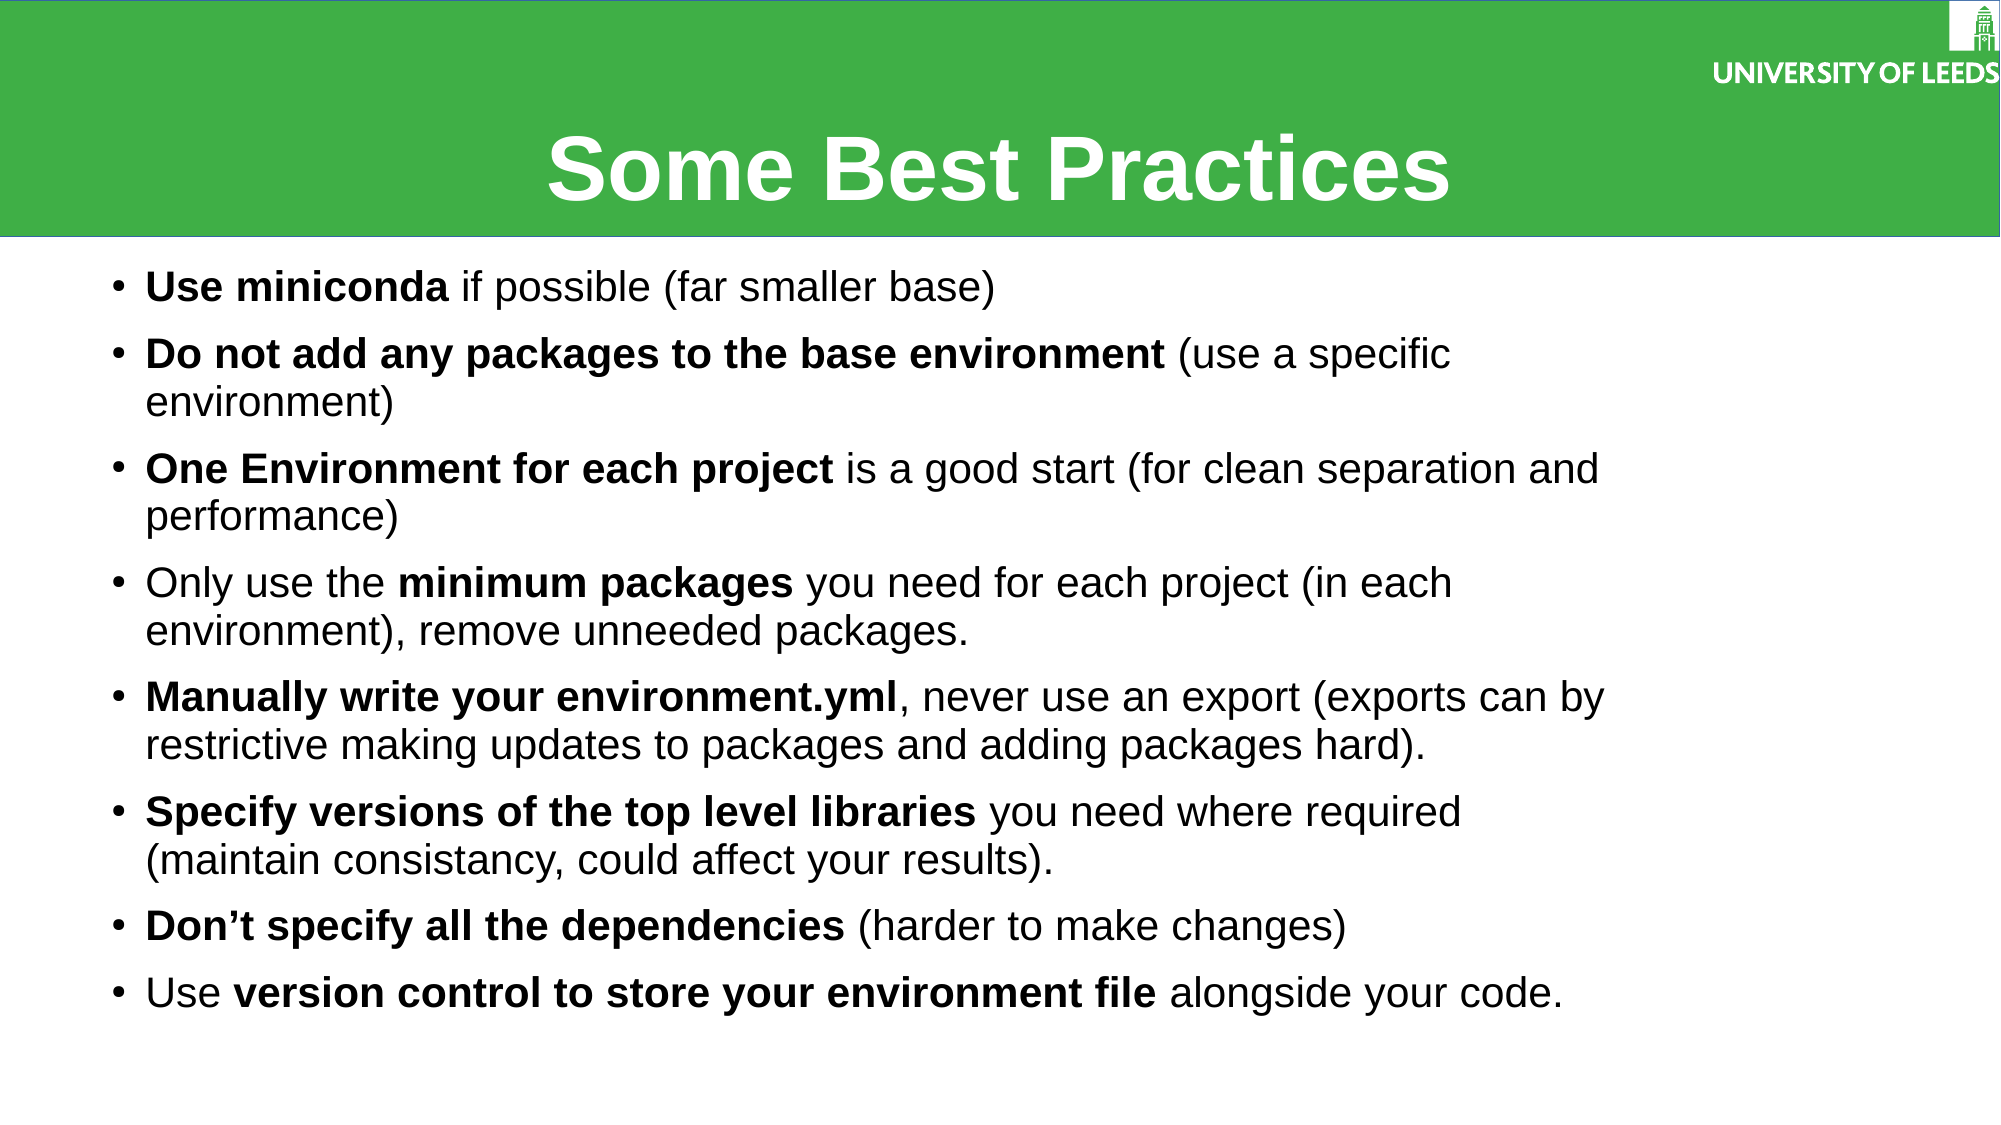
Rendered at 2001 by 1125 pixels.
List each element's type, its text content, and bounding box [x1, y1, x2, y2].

text_box [0, 0, 1712, 237]
picture [1712, 0, 2000, 85]
list Use miniconda if possible (far smaller base) Do not add any packages to the base environment (use a specific environment) One Environment for each project is a good start (for clean separation and performance) Only use the minimum packages you need for each project (in each environment), remove unneeded packages. Manually write your environment.yml, never use an export (exports can by restrictive making updates to packages and adding packages hard). Specify versions of the top level libraries you need where required (maintain consistancy, could affect your results). Don’t specify all the dependencies (harder to make changes) Use version control to store your environment file alongside your code. [99, 263, 1625, 1034]
title Some Best Practices [137, 59, 1863, 278]
text_box [1863, 85, 2000, 237]
